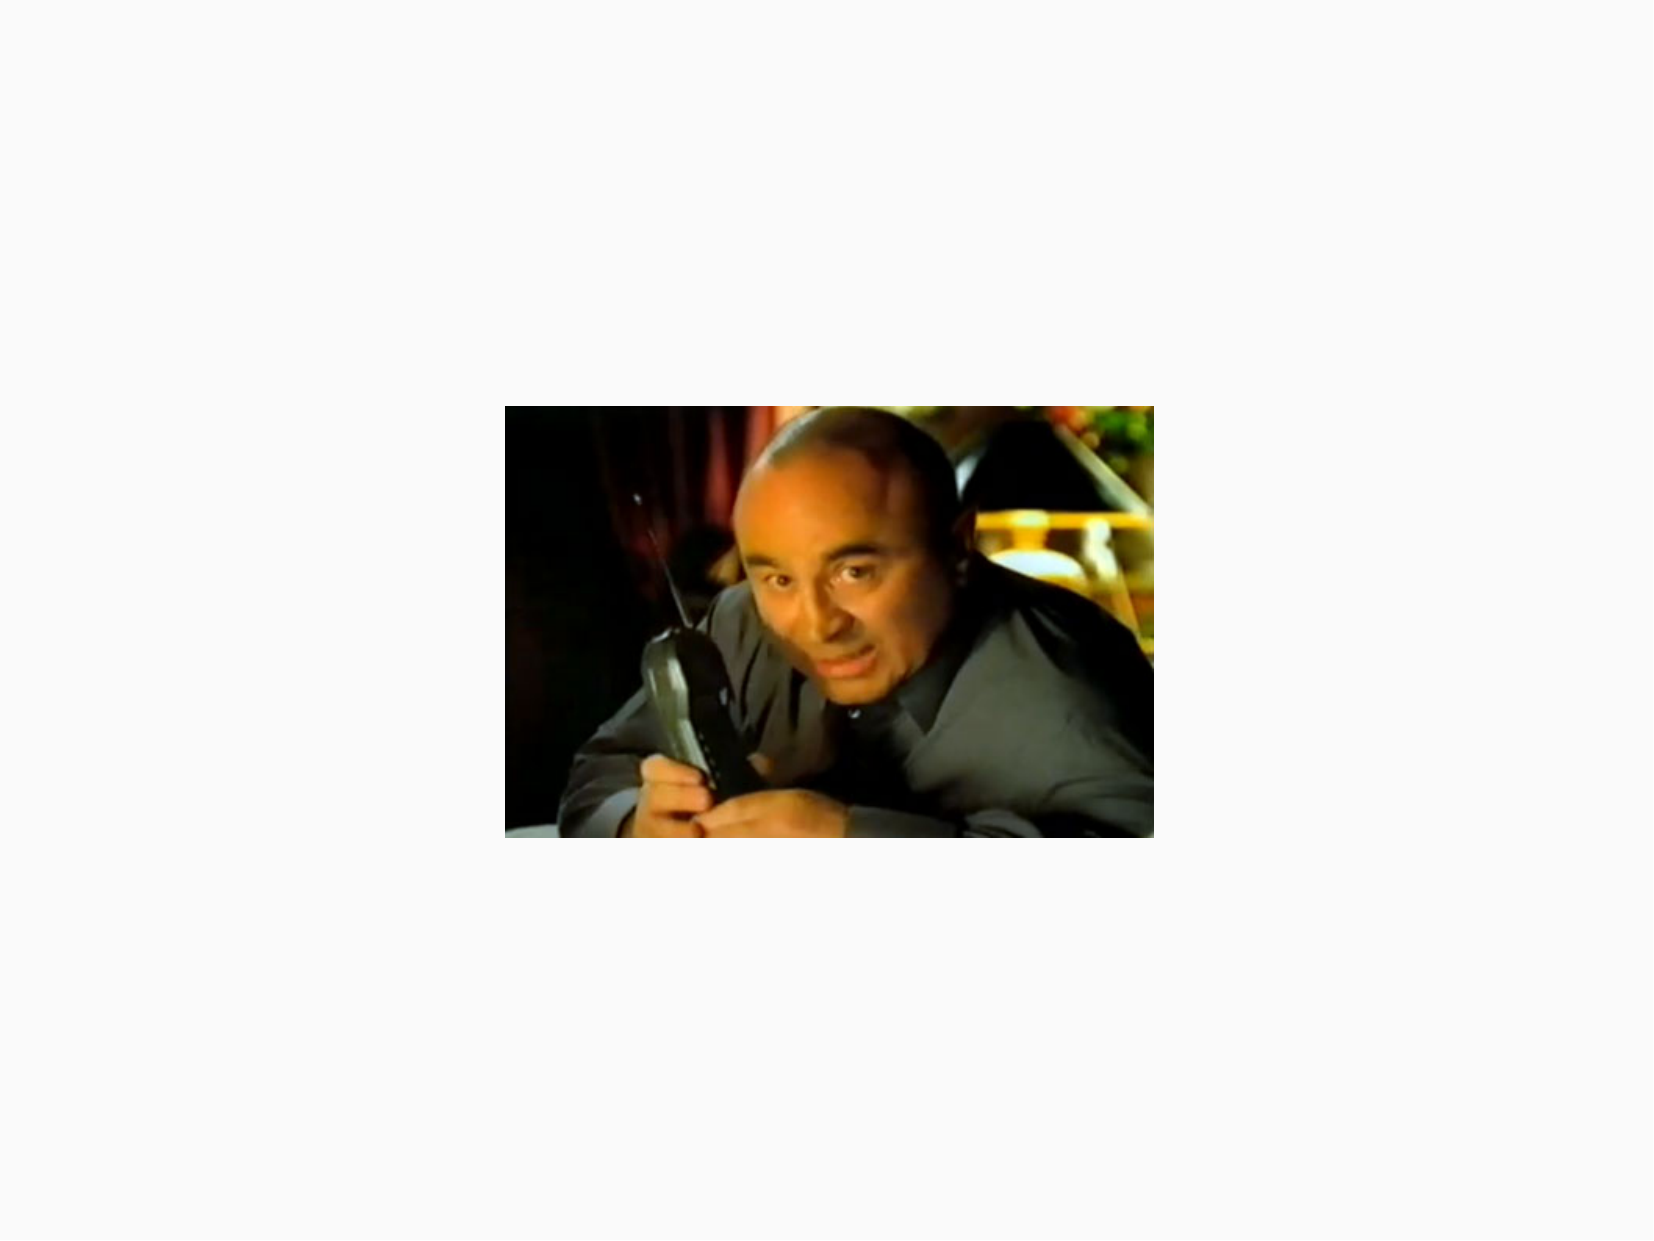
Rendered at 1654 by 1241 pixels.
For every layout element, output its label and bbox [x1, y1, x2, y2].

picture [505, 406, 1154, 838]
